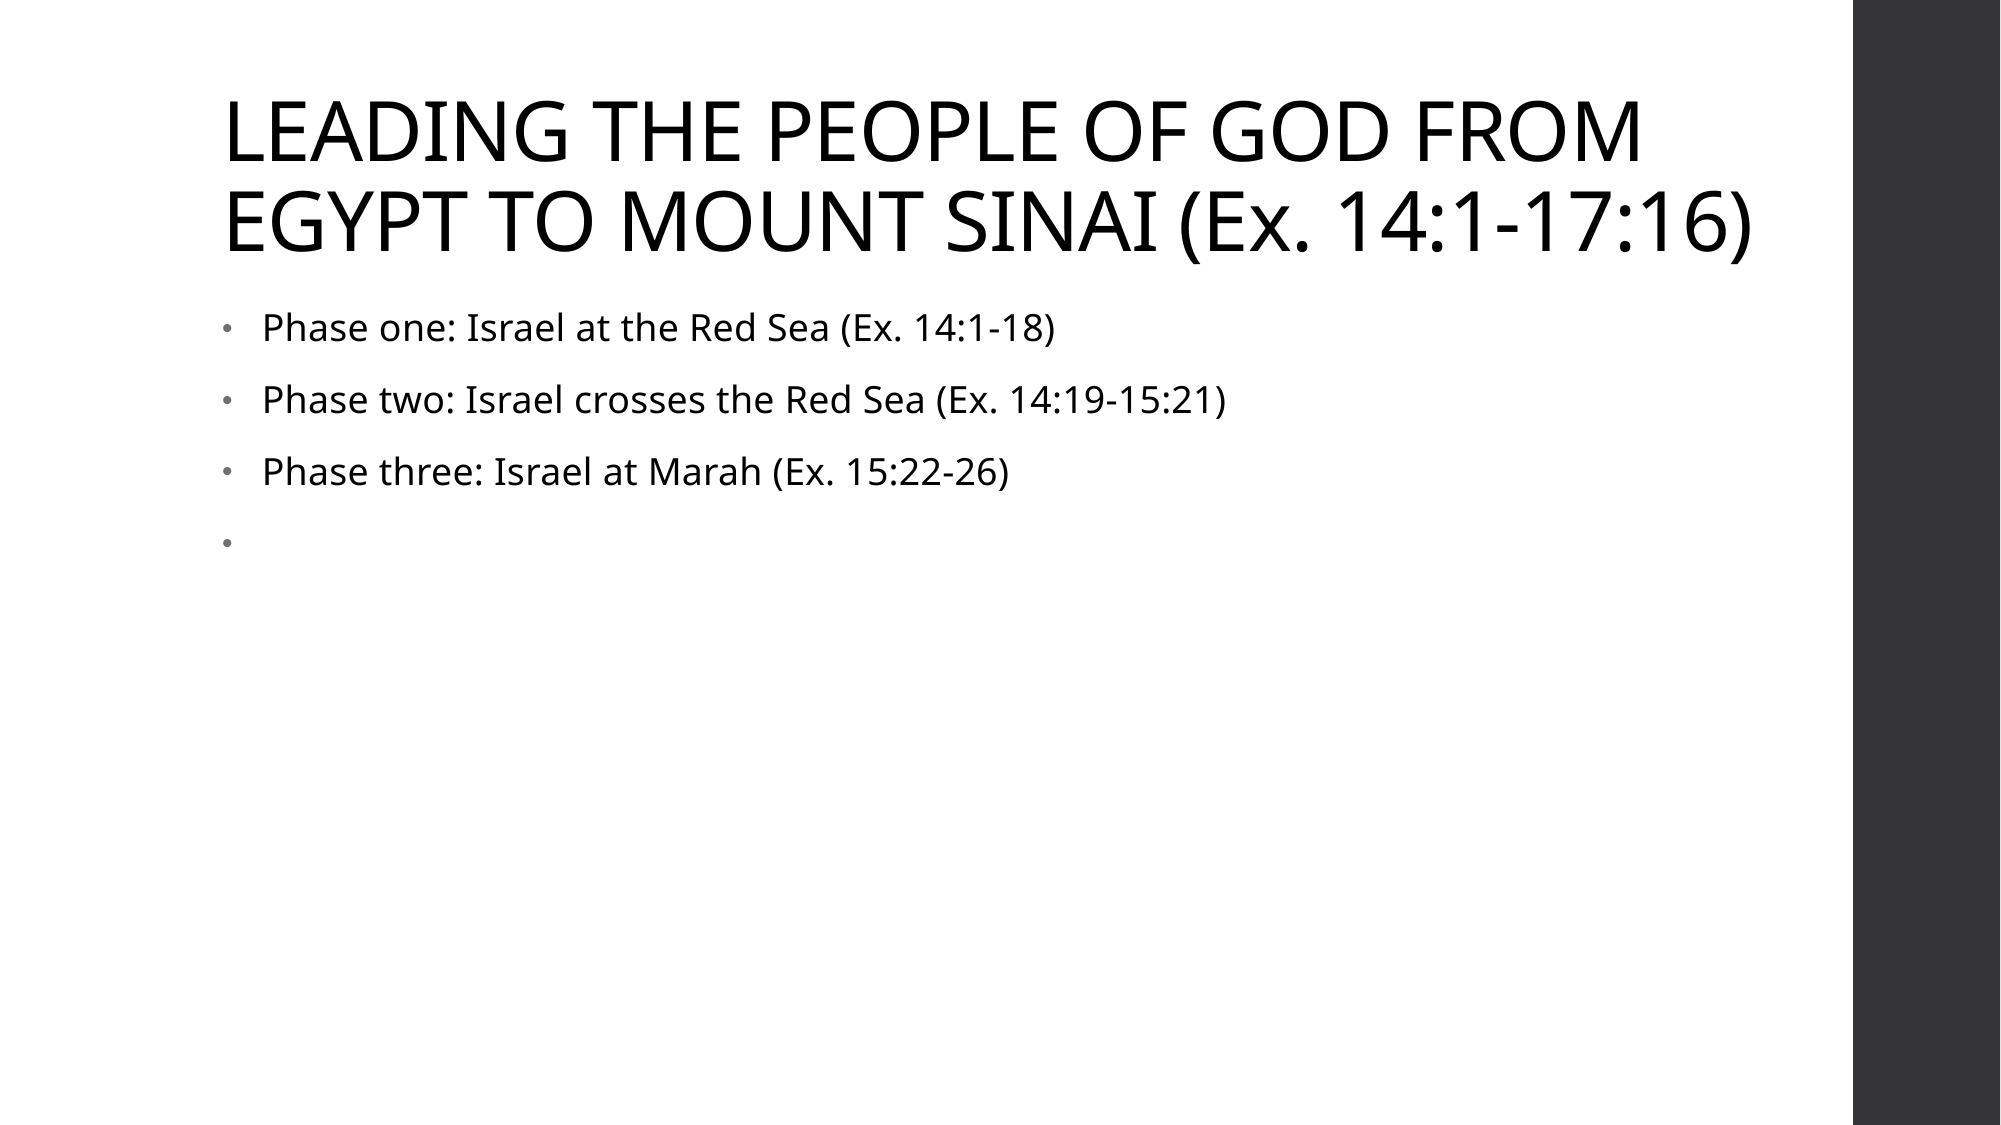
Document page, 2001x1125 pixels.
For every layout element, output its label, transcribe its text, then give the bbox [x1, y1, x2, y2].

list Phase one: Israel at the Red Sea (Ex. 14:1-18) Phase two: Israel crosses the Red Sea (Ex. 14:19-15:21) Phase three: Israel at Marah (Ex. 15:22-26) [206, 299, 1617, 1014]
title LEADING THE PEOPLE OF GOD FROM EGYPT TO MOUNT SINAI (Ex. 14:1-17:16) [206, 60, 1797, 278]
